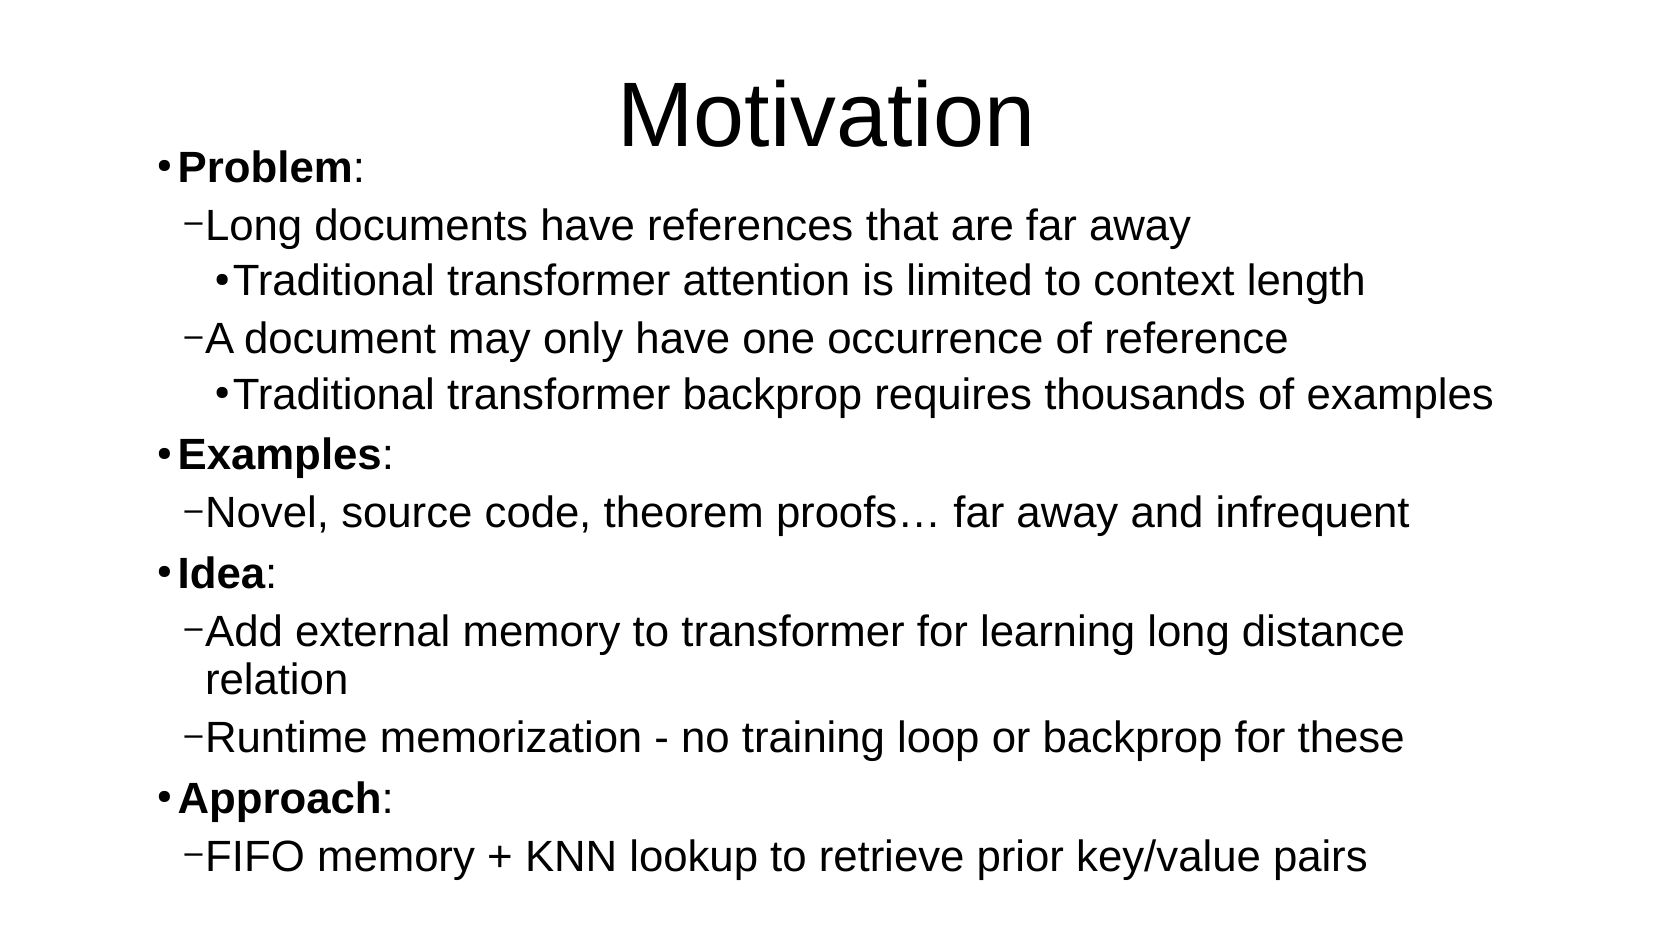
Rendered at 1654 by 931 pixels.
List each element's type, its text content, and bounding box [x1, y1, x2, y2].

title Motivation [82, 37, 1571, 193]
list Problem: Long documents have references that are far away Traditional transformer attention is limited to context length A document may only have one occurrence of reference Traditional transformer backprop requires thousands of examples Examples: Novel, source code, theorem proofs… far away and infrequent Idea: Add external memory to transformer for learning long distance relation Runtime memorization - no training loop or backprop for these Approach: FIFO memory + KNN lookup to retrieve prior key/value pairs [150, 142, 1501, 901]
